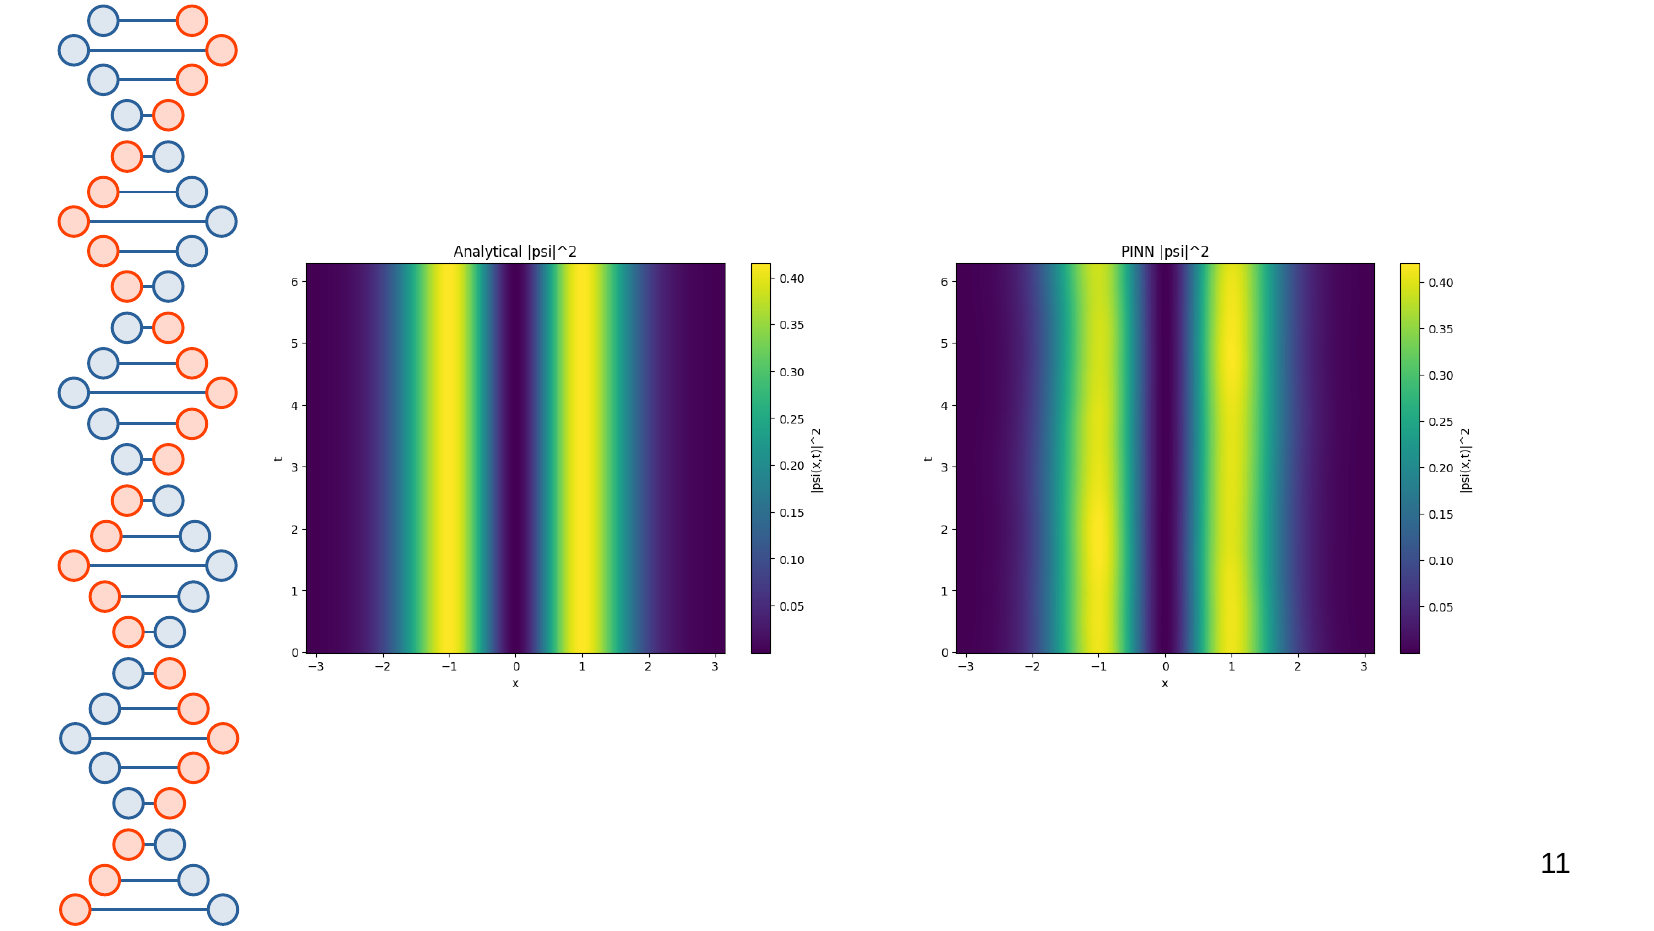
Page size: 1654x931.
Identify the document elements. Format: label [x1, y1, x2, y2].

picture [265, 236, 829, 697]
picture [915, 236, 1478, 697]
